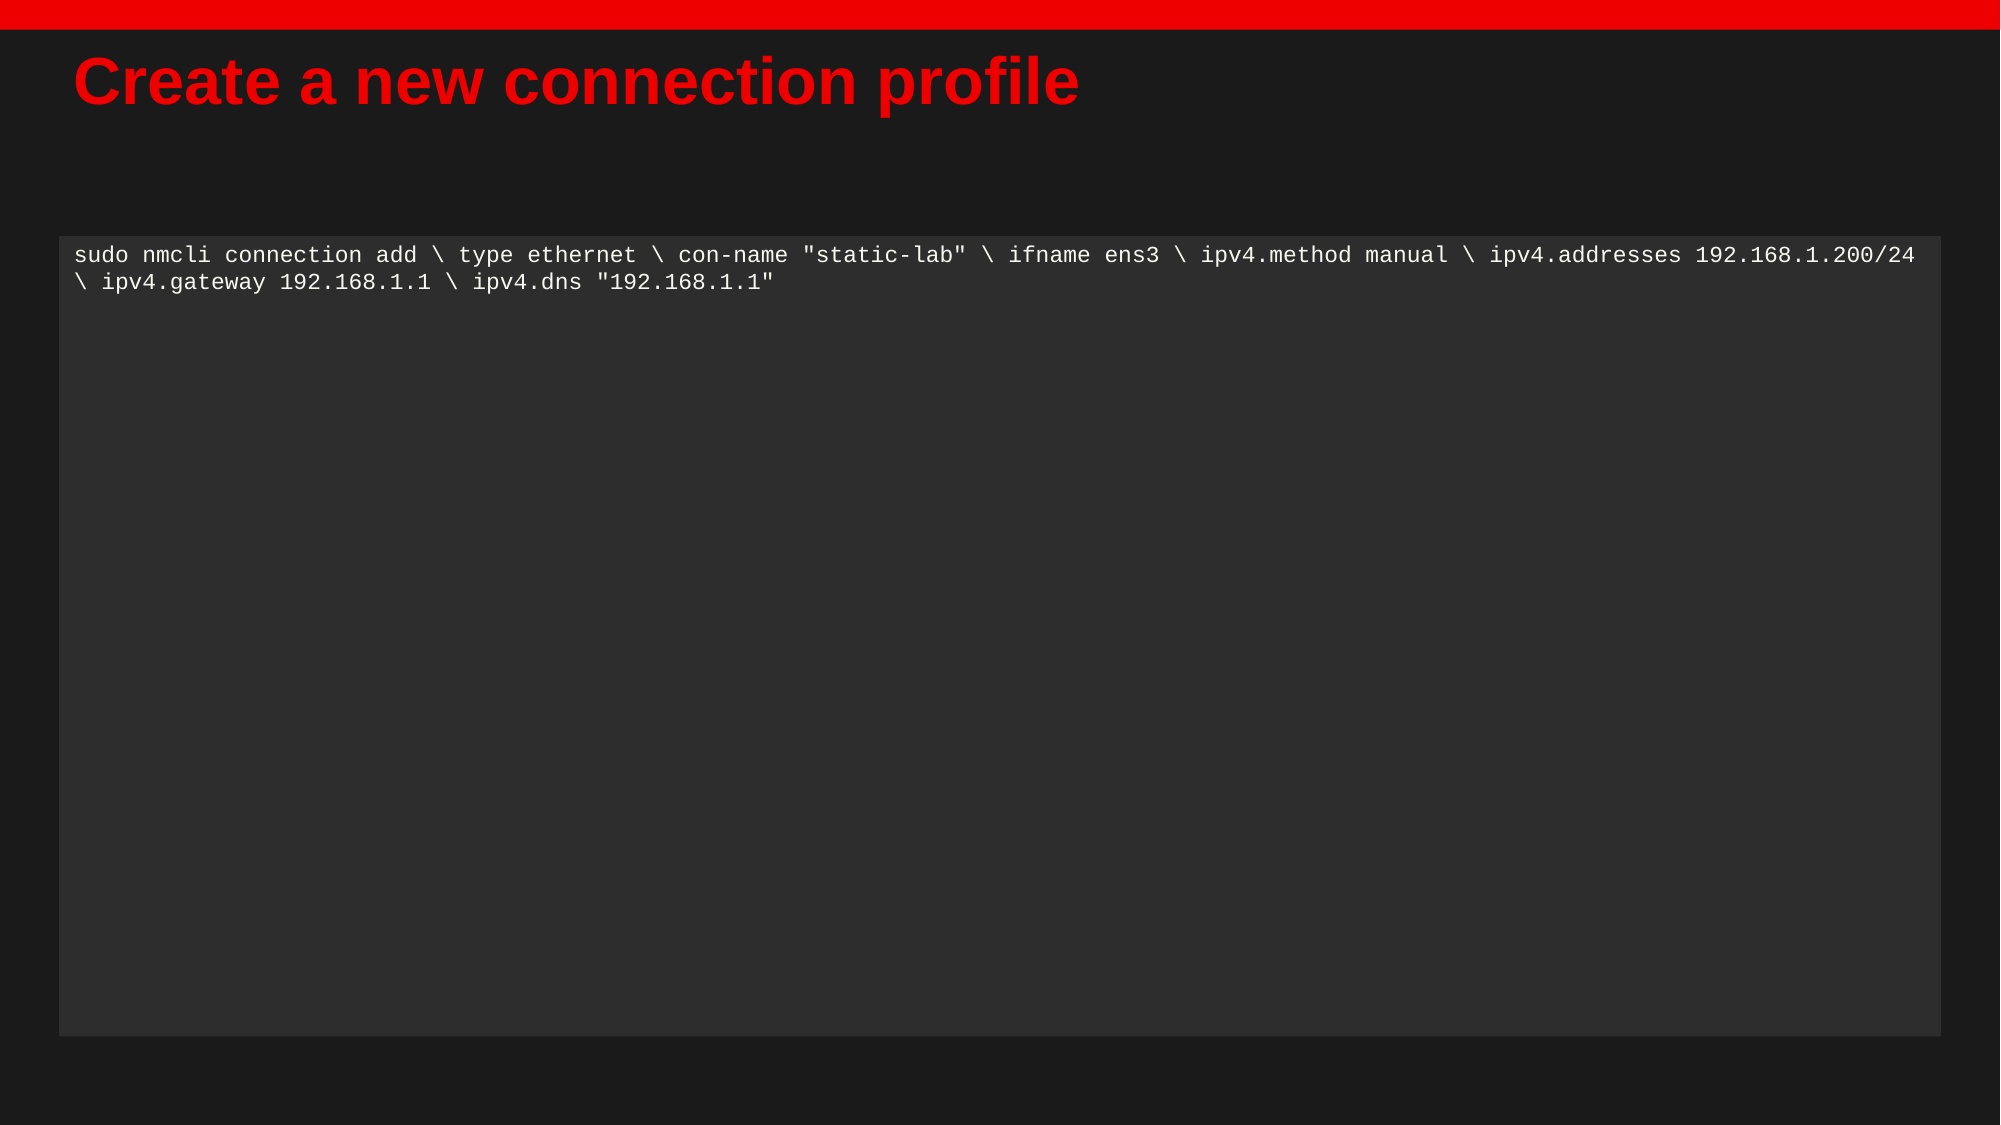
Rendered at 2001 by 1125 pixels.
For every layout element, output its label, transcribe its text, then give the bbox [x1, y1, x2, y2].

text_box [0, 0, 2001, 30]
text_box sudo nmcli connection add \ type ethernet \ con-name "static-lab" \ ifname ens3 \ ipv4.method manual \ ipv4.addresses 192.168.1.200/24 \ ipv4.gateway 192.168.1.1 \ ipv4.dns "192.168.1.1" [59, 236, 1942, 1037]
text_box Create a new connection profile [59, 36, 1942, 208]
